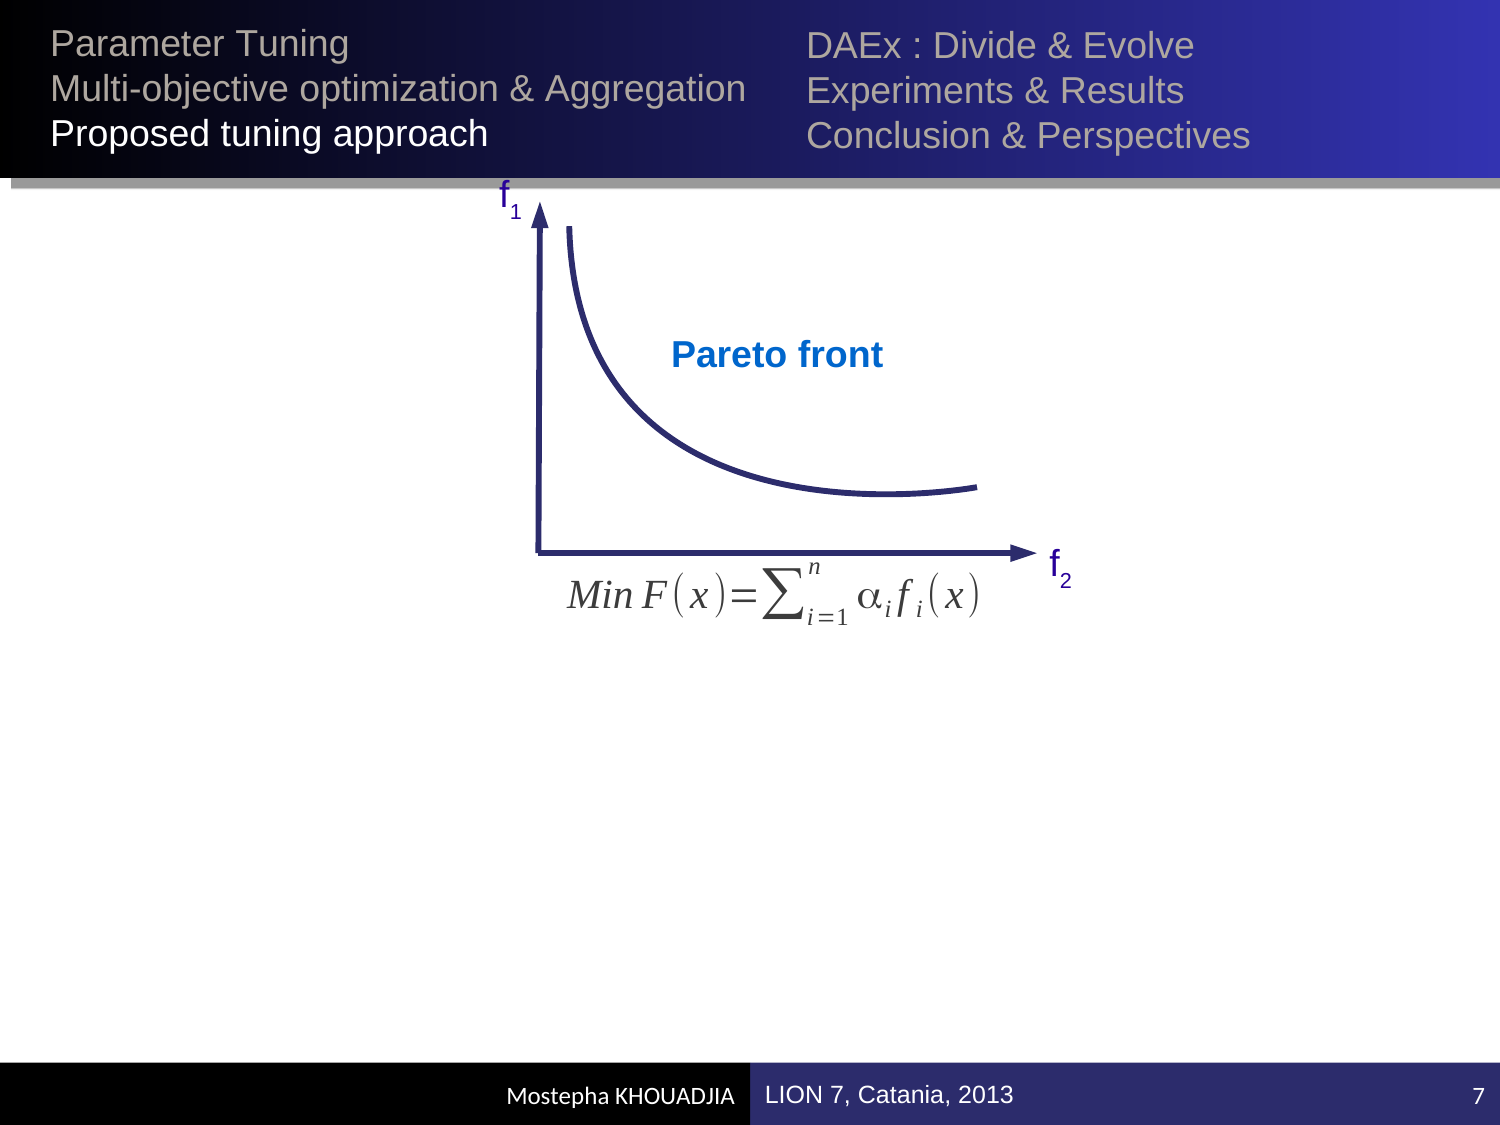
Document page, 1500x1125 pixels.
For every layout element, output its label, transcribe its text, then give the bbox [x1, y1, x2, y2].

text_box Parameter Tuning Multi-objective optimization & Aggregation Proposed tuning approach [35, 12, 815, 518]
chart [559, 552, 988, 631]
text_box Pareto front [656, 322, 899, 383]
text_box DAEx : Divide & Evolve Experiments & Results Conclusion & Perspectives [791, 13, 1500, 164]
text_box f2 [1034, 531, 1087, 629]
text_box f1 [484, 162, 537, 260]
